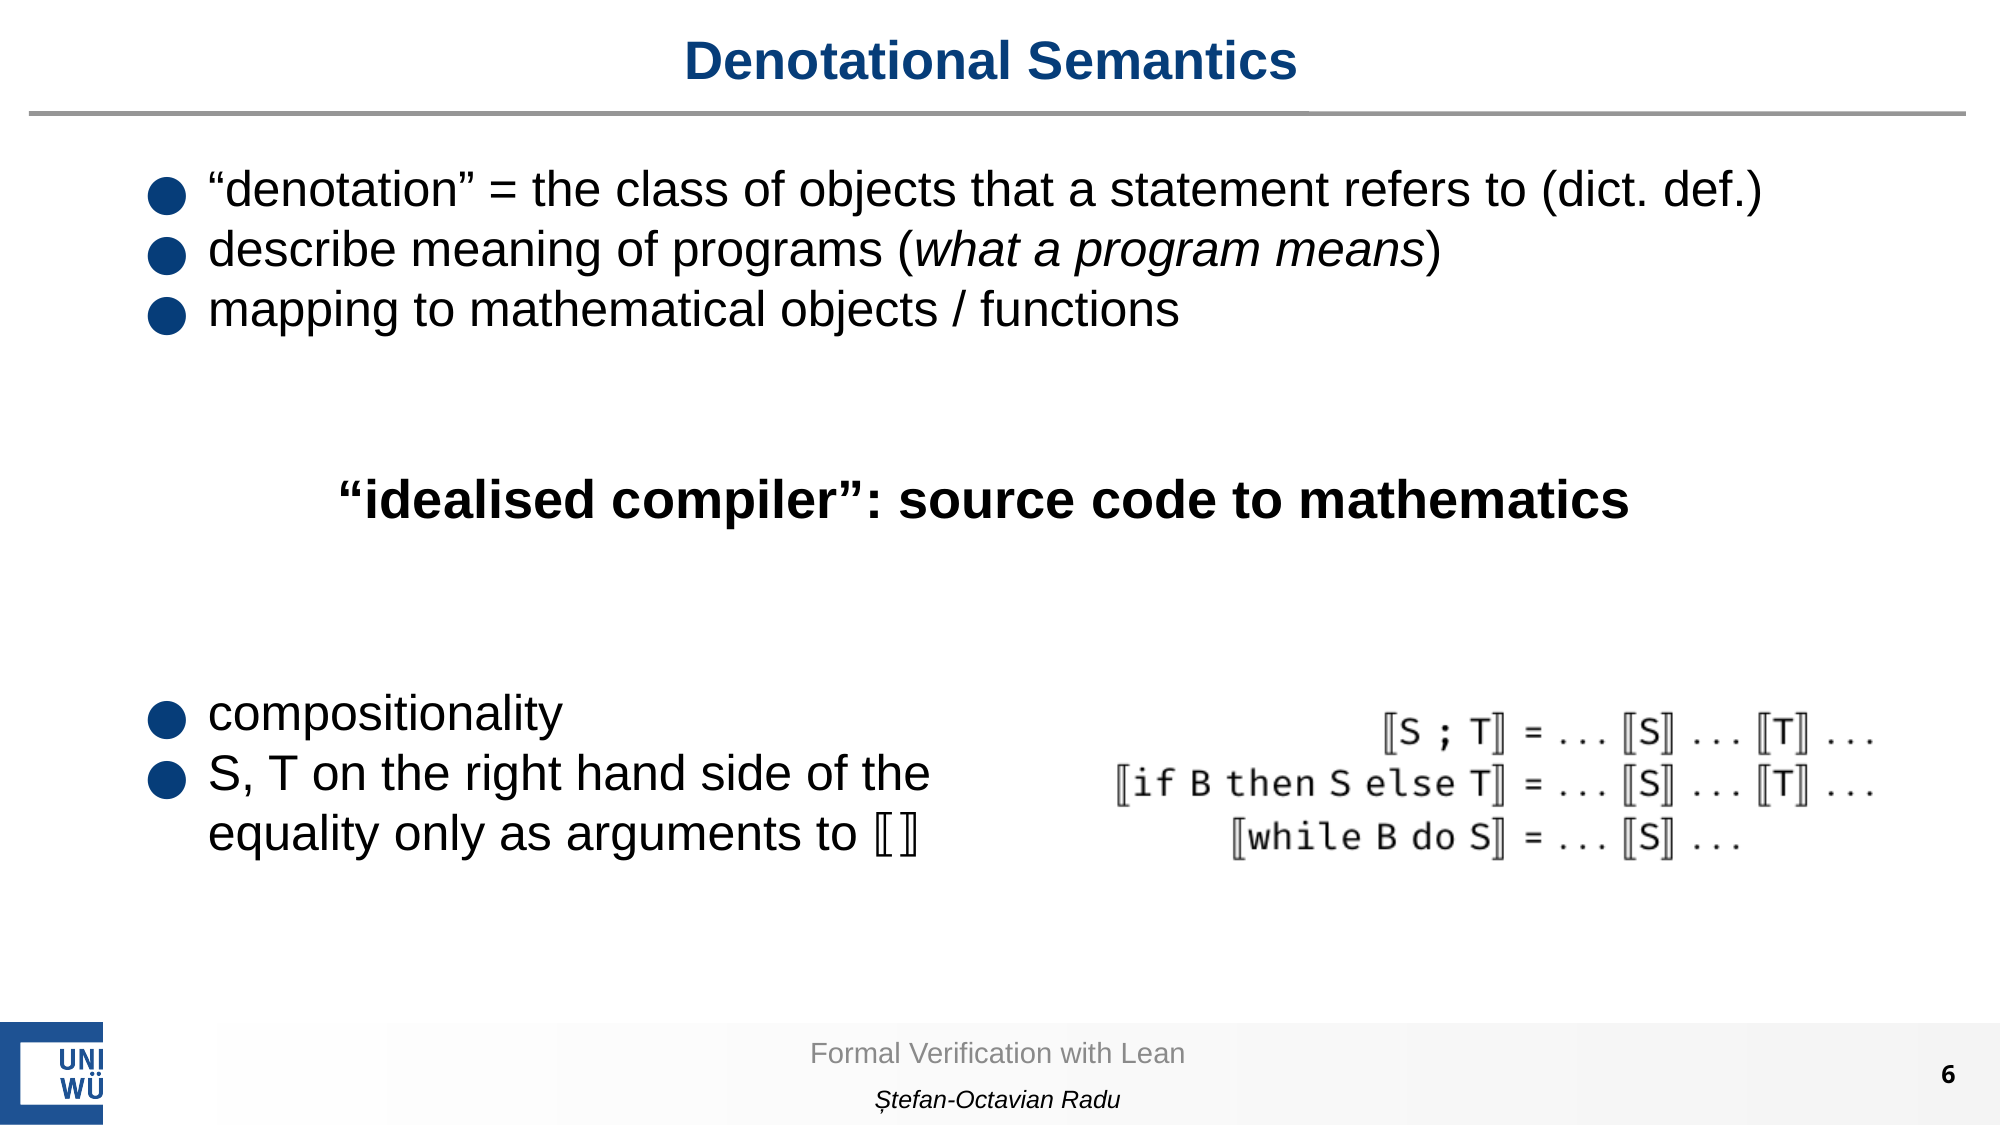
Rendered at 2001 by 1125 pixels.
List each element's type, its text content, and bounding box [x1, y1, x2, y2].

list “denotation” = the class of objects that a statement refers to (dict. def.) describe meaning of programs (what a program means) mapping to mathematical objects / functions [118, 149, 1867, 362]
title Denotational Semantics [118, 4, 1867, 111]
picture [0, 1022, 103, 1125]
text_box compositionality S, T on the right hand side of the equality only as arguments to ⟦⟧ [117, 665, 1073, 876]
text_box “idealised compiler”: source code to mathematics [322, 449, 1678, 595]
picture [1038, 647, 1948, 884]
